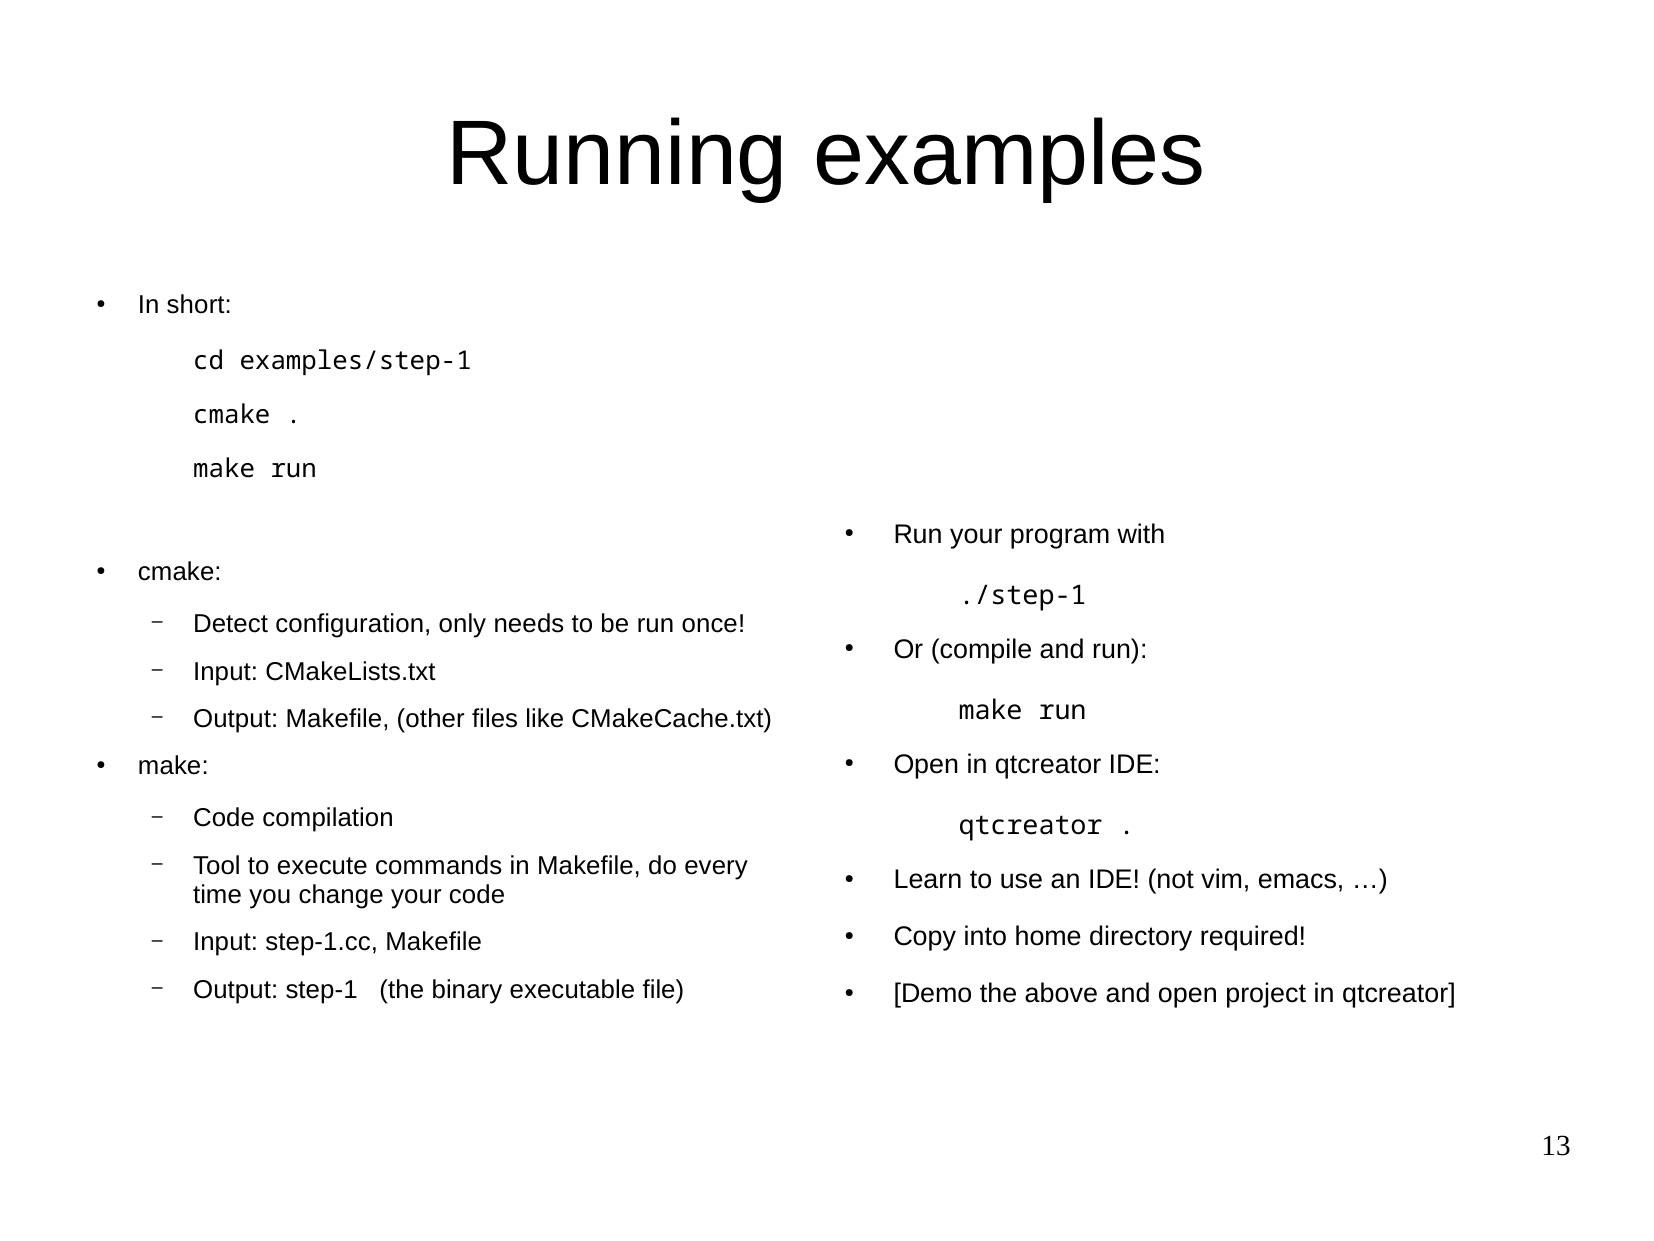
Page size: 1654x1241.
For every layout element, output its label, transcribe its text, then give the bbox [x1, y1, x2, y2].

list In short: cd examples/step-1 cmake . make run cmake: Detect configuration, only needs to be run once! Input: CMakeLists.txt Output: Makefile, (other files like CMakeCache.txt) make: Code compilation Tool to execute commands in Makefile, do every time you change your code Input: step-1.cc, Makefile Output: step-1 (the binary executable file) [82, 290, 793, 1010]
list Run your program with ./step-1 Or (compile and run): make run Open in qtcreator IDE: qtcreator . Learn to use an IDE! (not vim, emacs, …) Copy into home directory required! [Demo the above and open project in qtcreator] [828, 290, 1539, 1010]
title Running examples [82, 49, 1571, 257]
